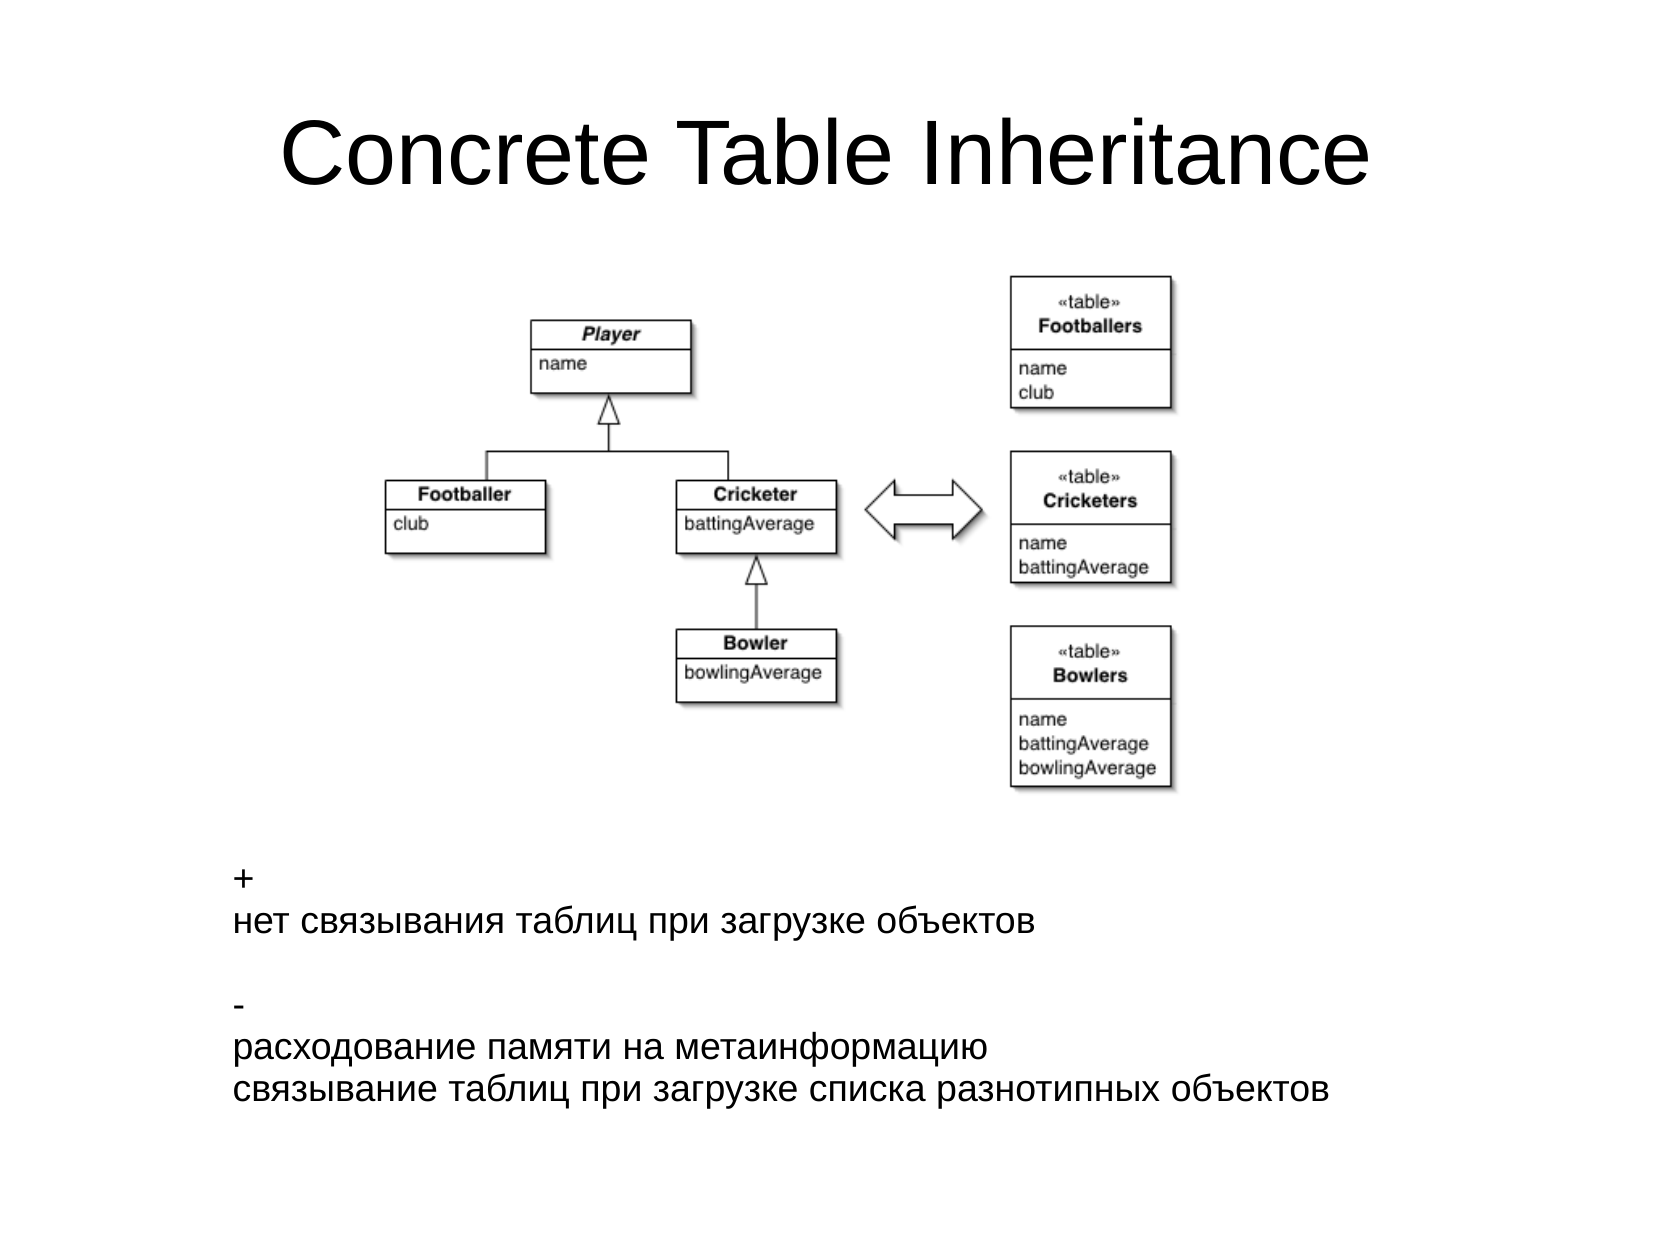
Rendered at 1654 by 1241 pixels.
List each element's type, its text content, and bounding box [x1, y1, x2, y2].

picture [377, 247, 1193, 802]
title Concrete Table Inheritance [82, 49, 1571, 257]
text_box + нет связывания таблиц при загрузке объектов - расходование памяти на метаинформацию связывание таблиц при загрузке списка разнотипных объектов [217, 850, 1356, 1117]
